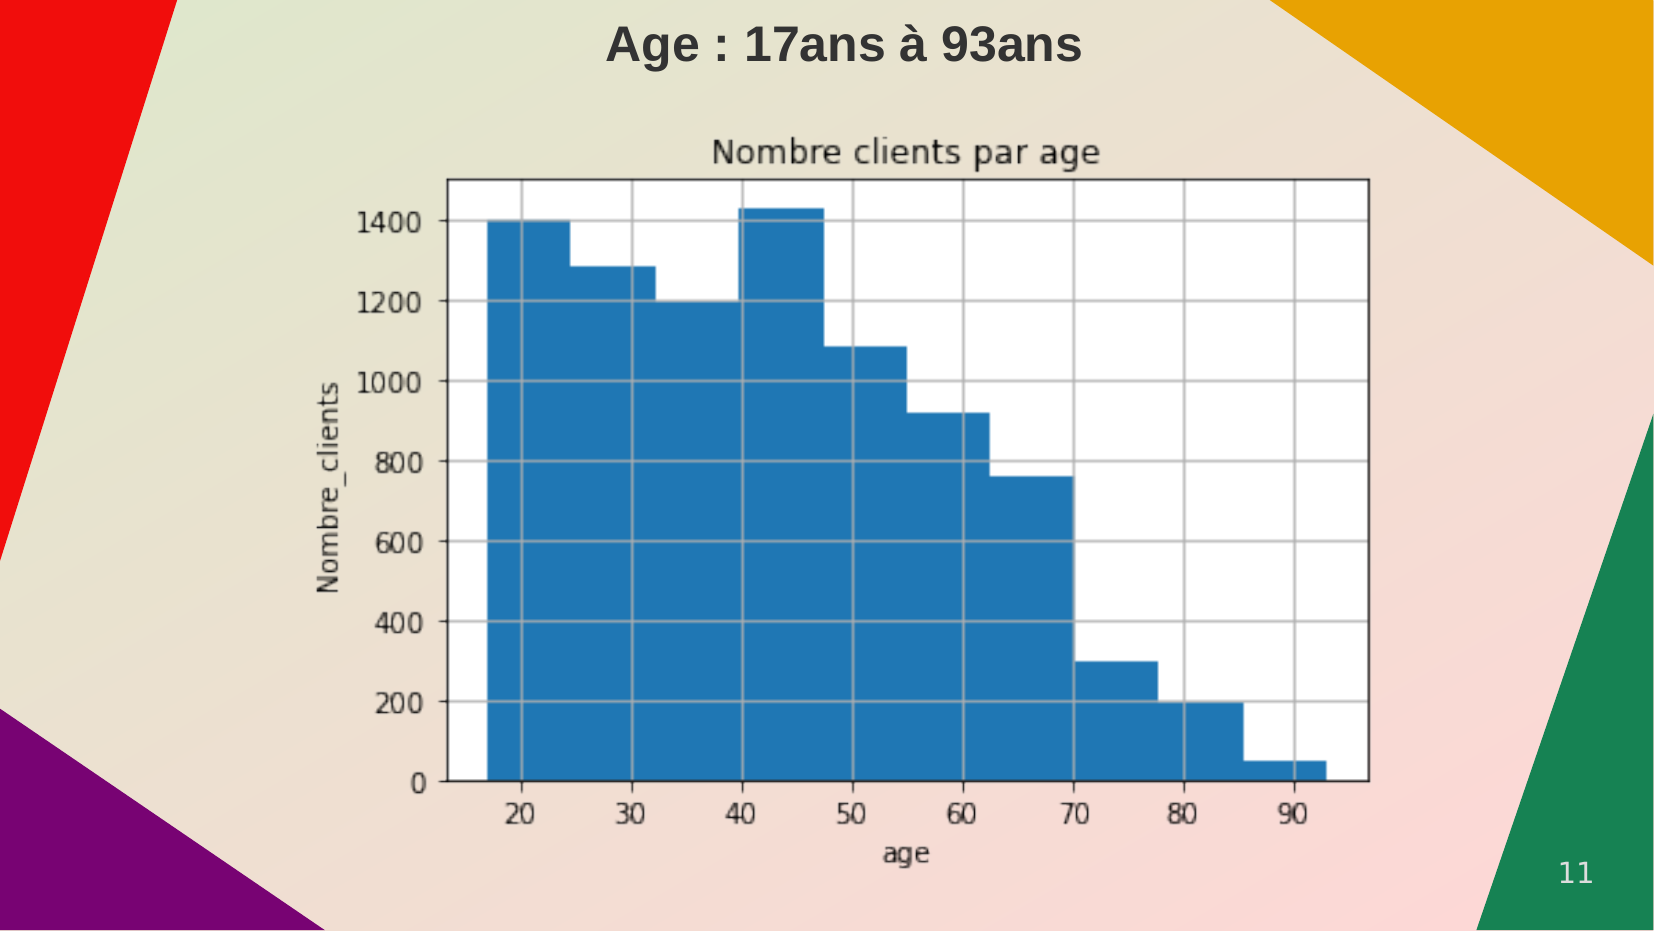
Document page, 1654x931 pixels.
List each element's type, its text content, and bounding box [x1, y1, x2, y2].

title Age : 17ans à 93ans [118, 0, 1536, 148]
picture [295, 118, 1388, 886]
